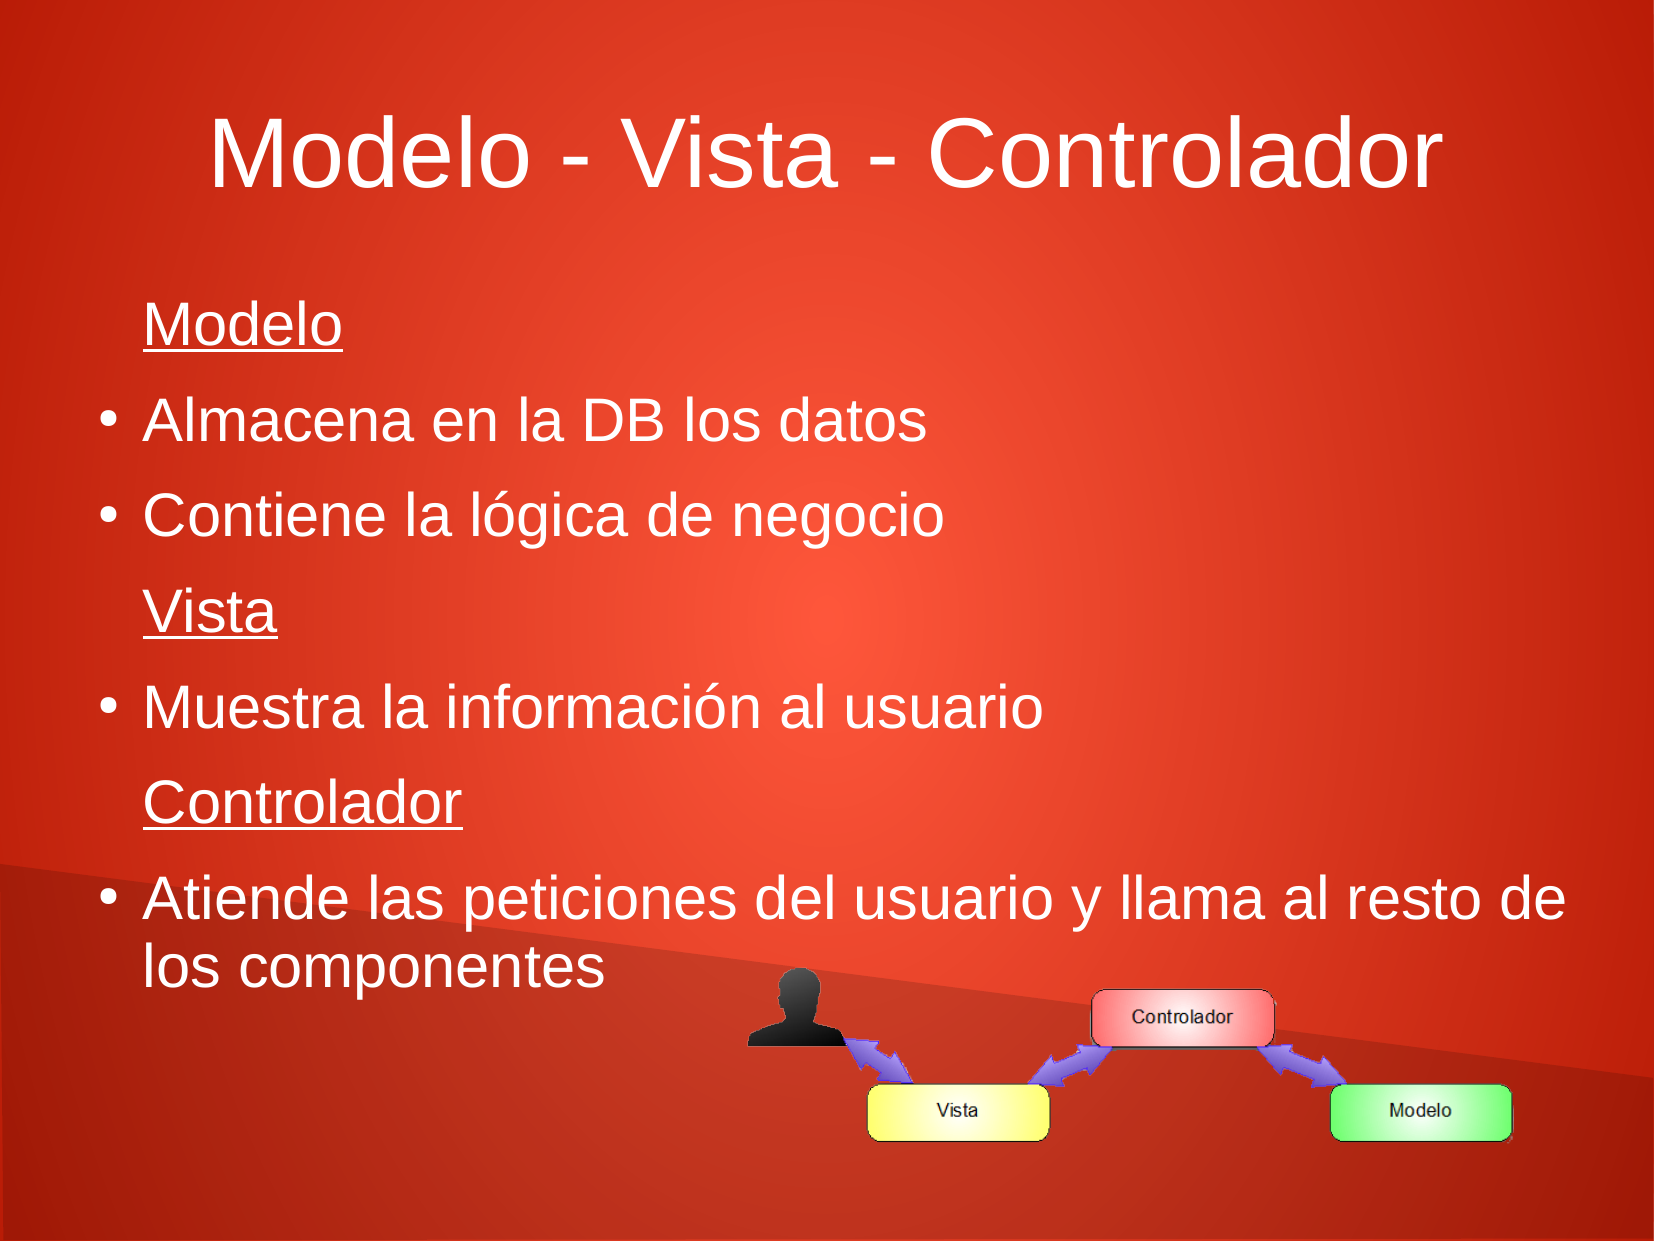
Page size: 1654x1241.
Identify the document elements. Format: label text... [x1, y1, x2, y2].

title Modelo - Vista - Controlador [82, 49, 1571, 257]
list Modelo Almacena en la DB los datos Contiene la lógica de negocio Vista Muestra la información al usuario Controlador Atiende las peticiones del usuario y llama al resto de los componentes [82, 290, 1571, 1010]
picture [696, 923, 1560, 1193]
